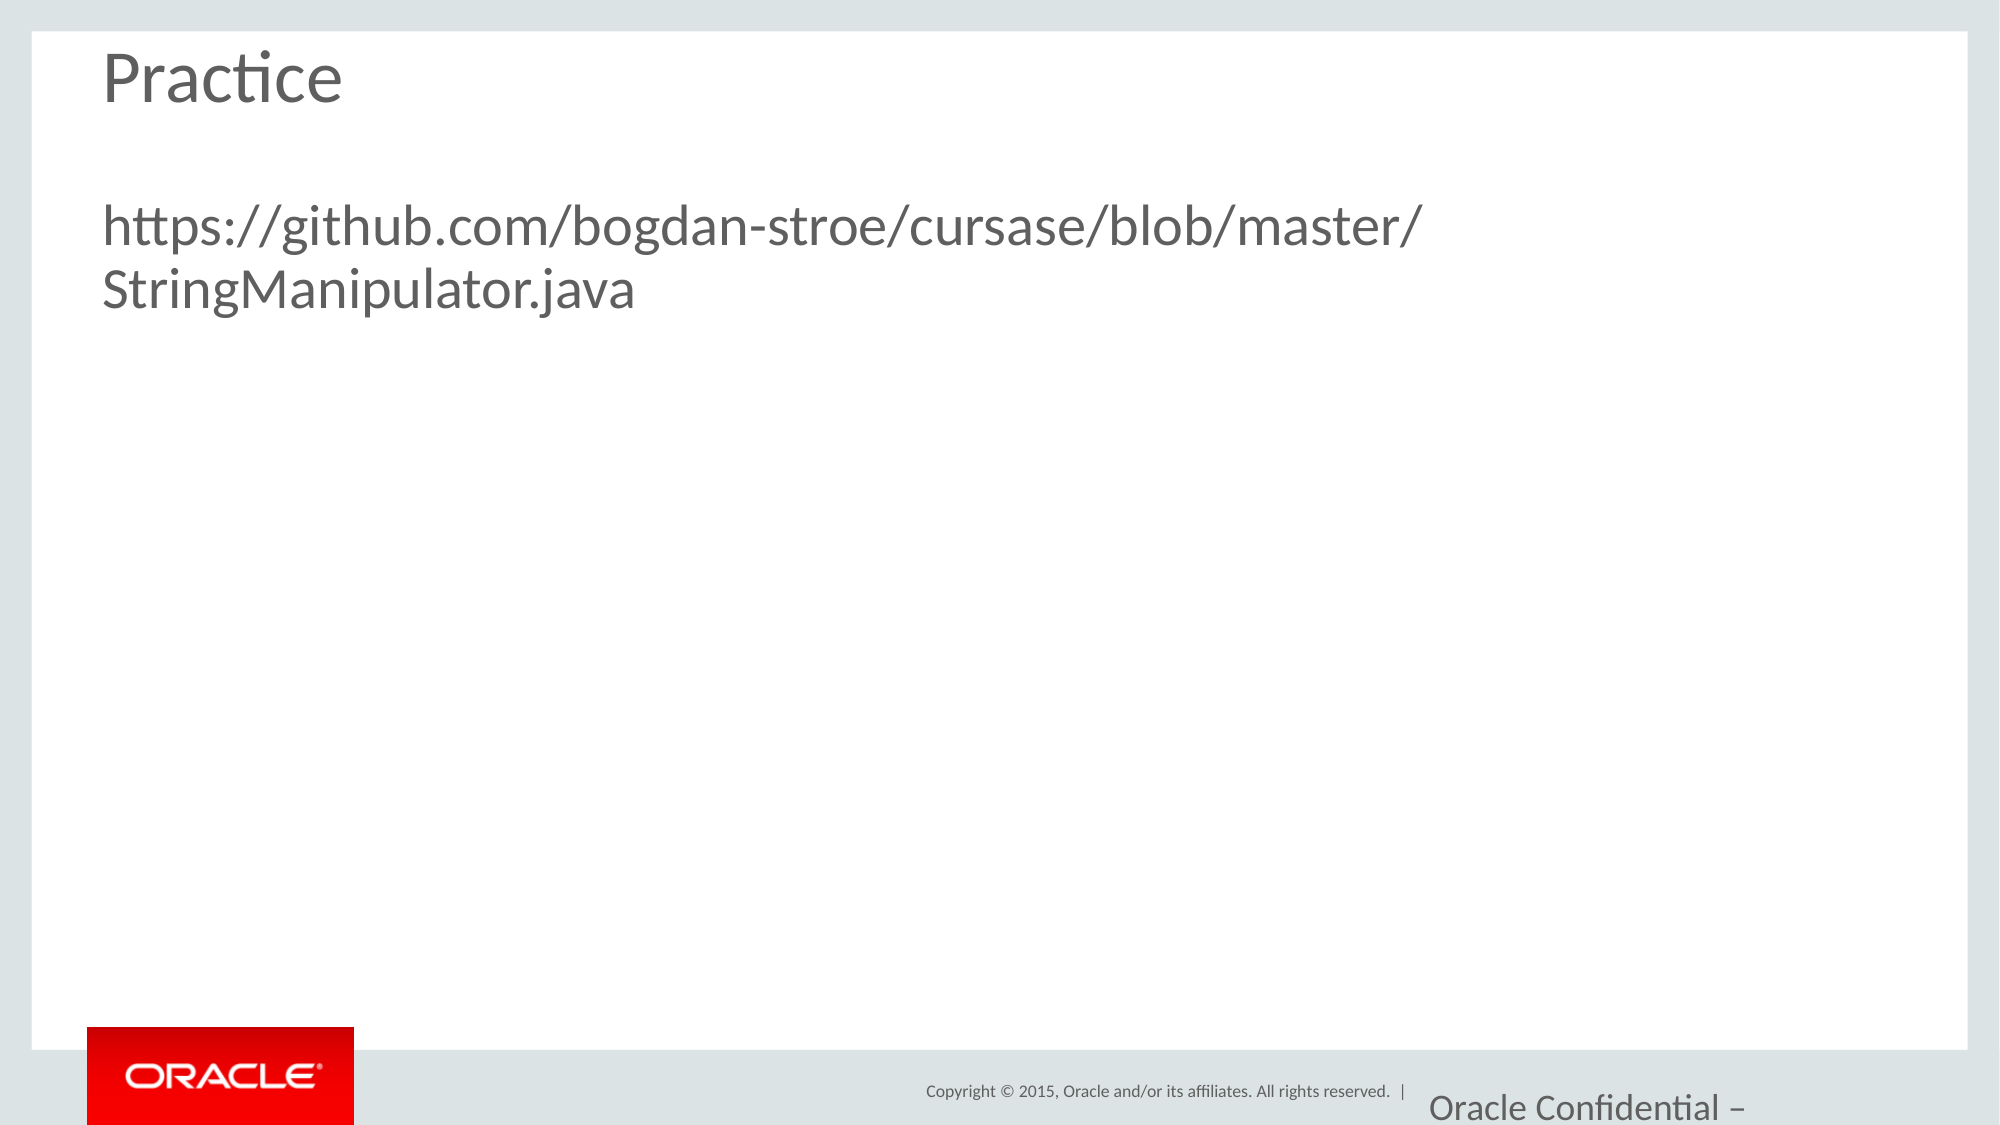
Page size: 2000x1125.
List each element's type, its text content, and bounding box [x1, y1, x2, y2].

list https://github.com/bogdan-stroe/cursase/blob/master/StringManipulator.java [87, 187, 1913, 913]
title Practice [87, 37, 1913, 121]
picture [87, 1027, 354, 1125]
footer Oracle Confidential – Restricted [1414, 1075, 1865, 1106]
